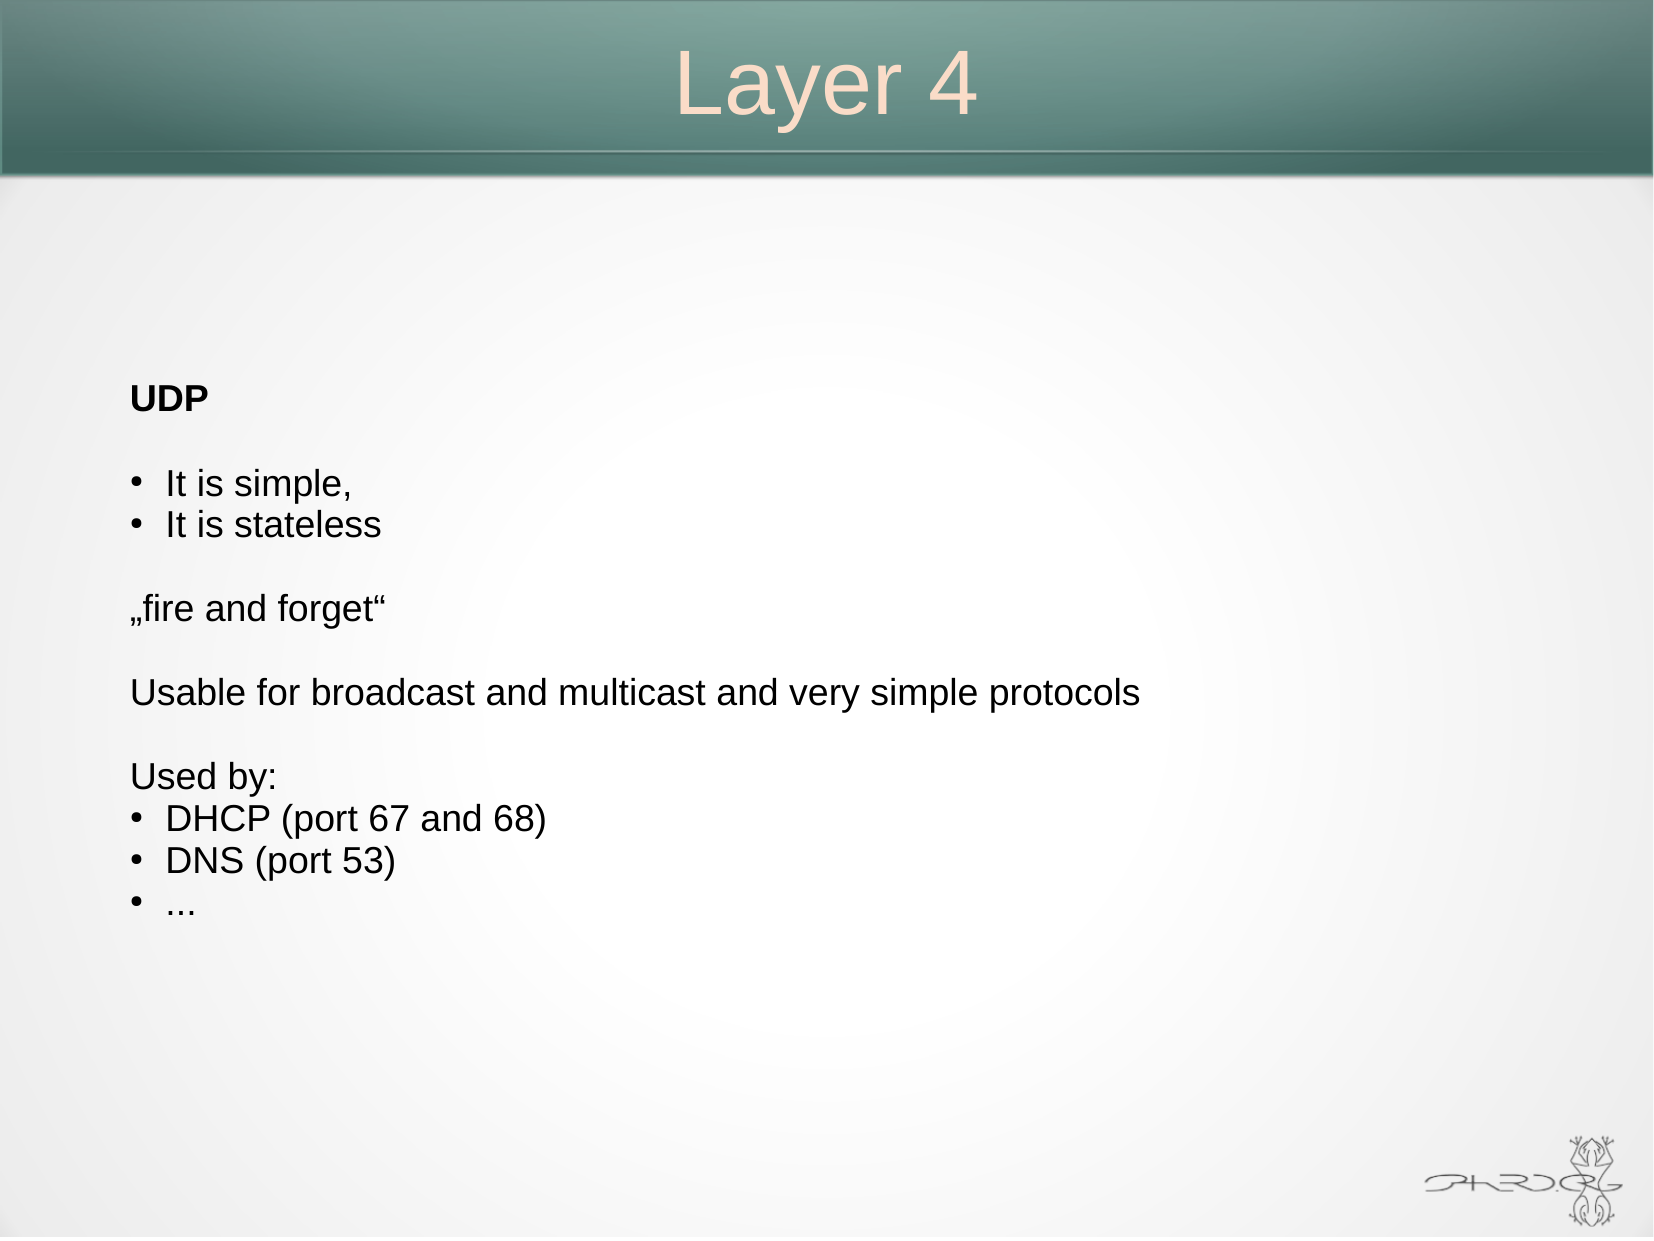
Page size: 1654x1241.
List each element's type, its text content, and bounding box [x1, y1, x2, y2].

picture [0, 0, 1654, 1237]
text_box UDP It is simple, It is stateless „fire and forget“ Usable for broadcast and multicast and very simple protocols Used by: DHCP (port 67 and 68) DNS (port 53) ... [129, 377, 1512, 924]
title [82, 11, 1571, 154]
